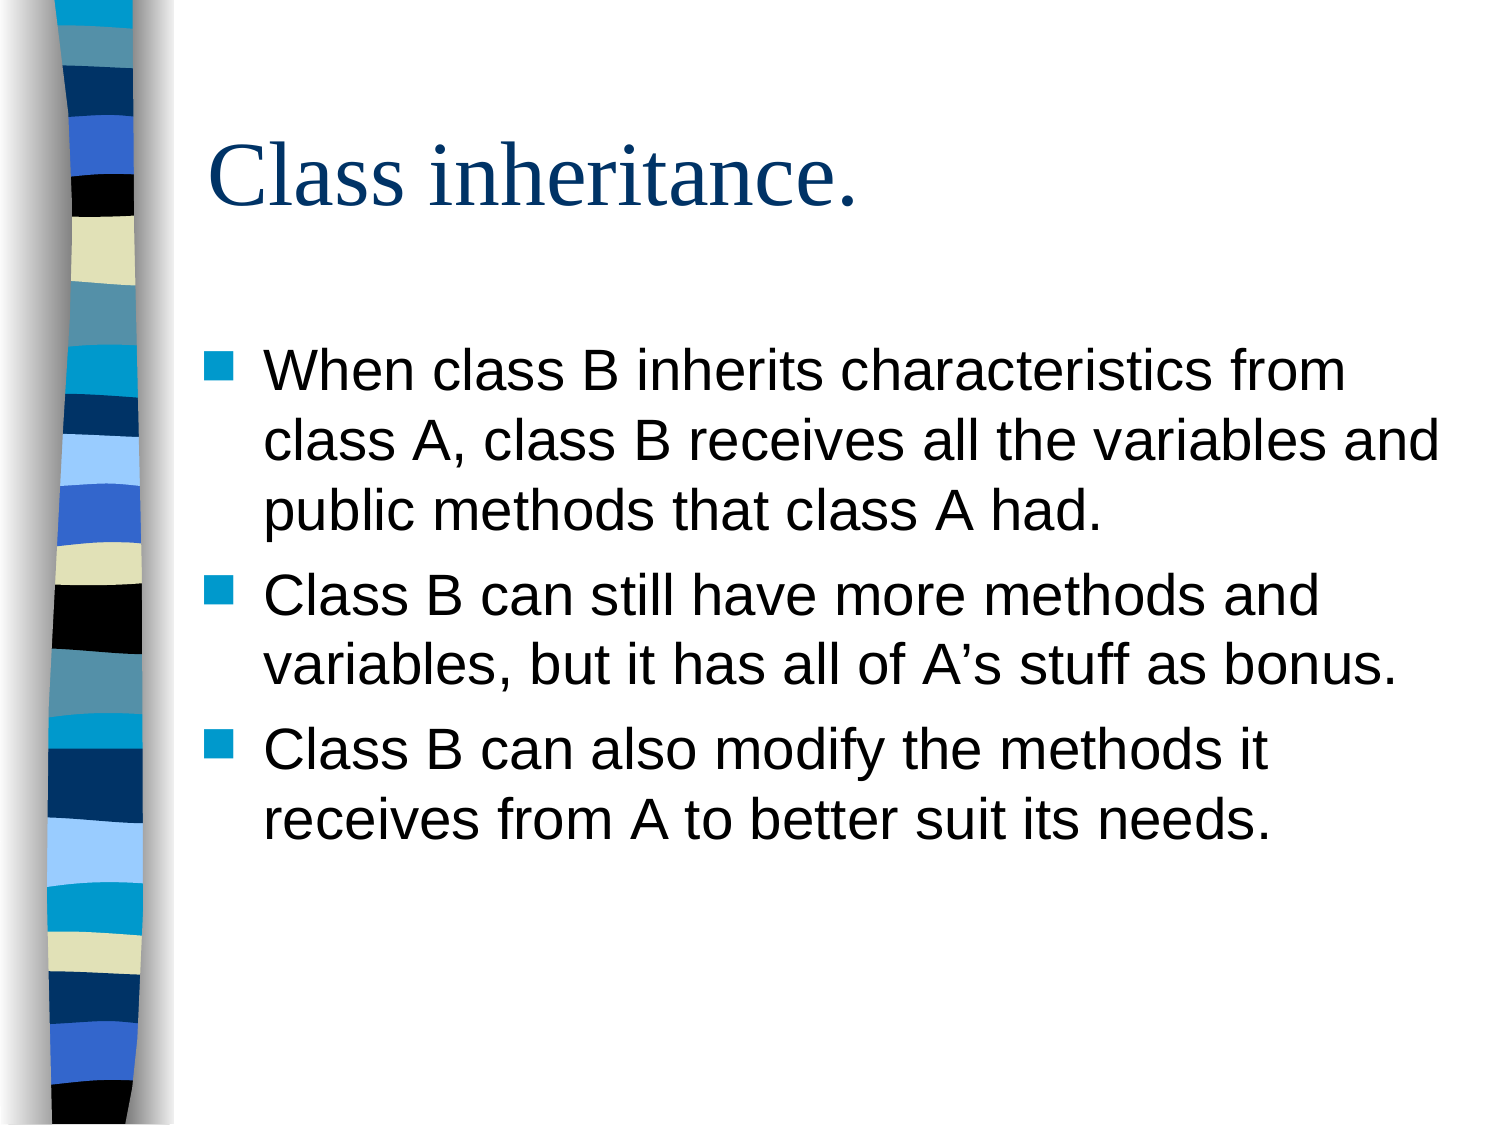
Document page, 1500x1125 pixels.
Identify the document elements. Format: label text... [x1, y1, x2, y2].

list When class B inherits characteristics from class A, class B receives all the variables and public methods that class A had. Class B can still have more methods and variables, but it has all of A’s stuff as bonus. Class B can also modify the methods it receives from A to better suit its needs. [192, 324, 1468, 1000]
title Class inheritance. [192, 74, 1468, 263]
